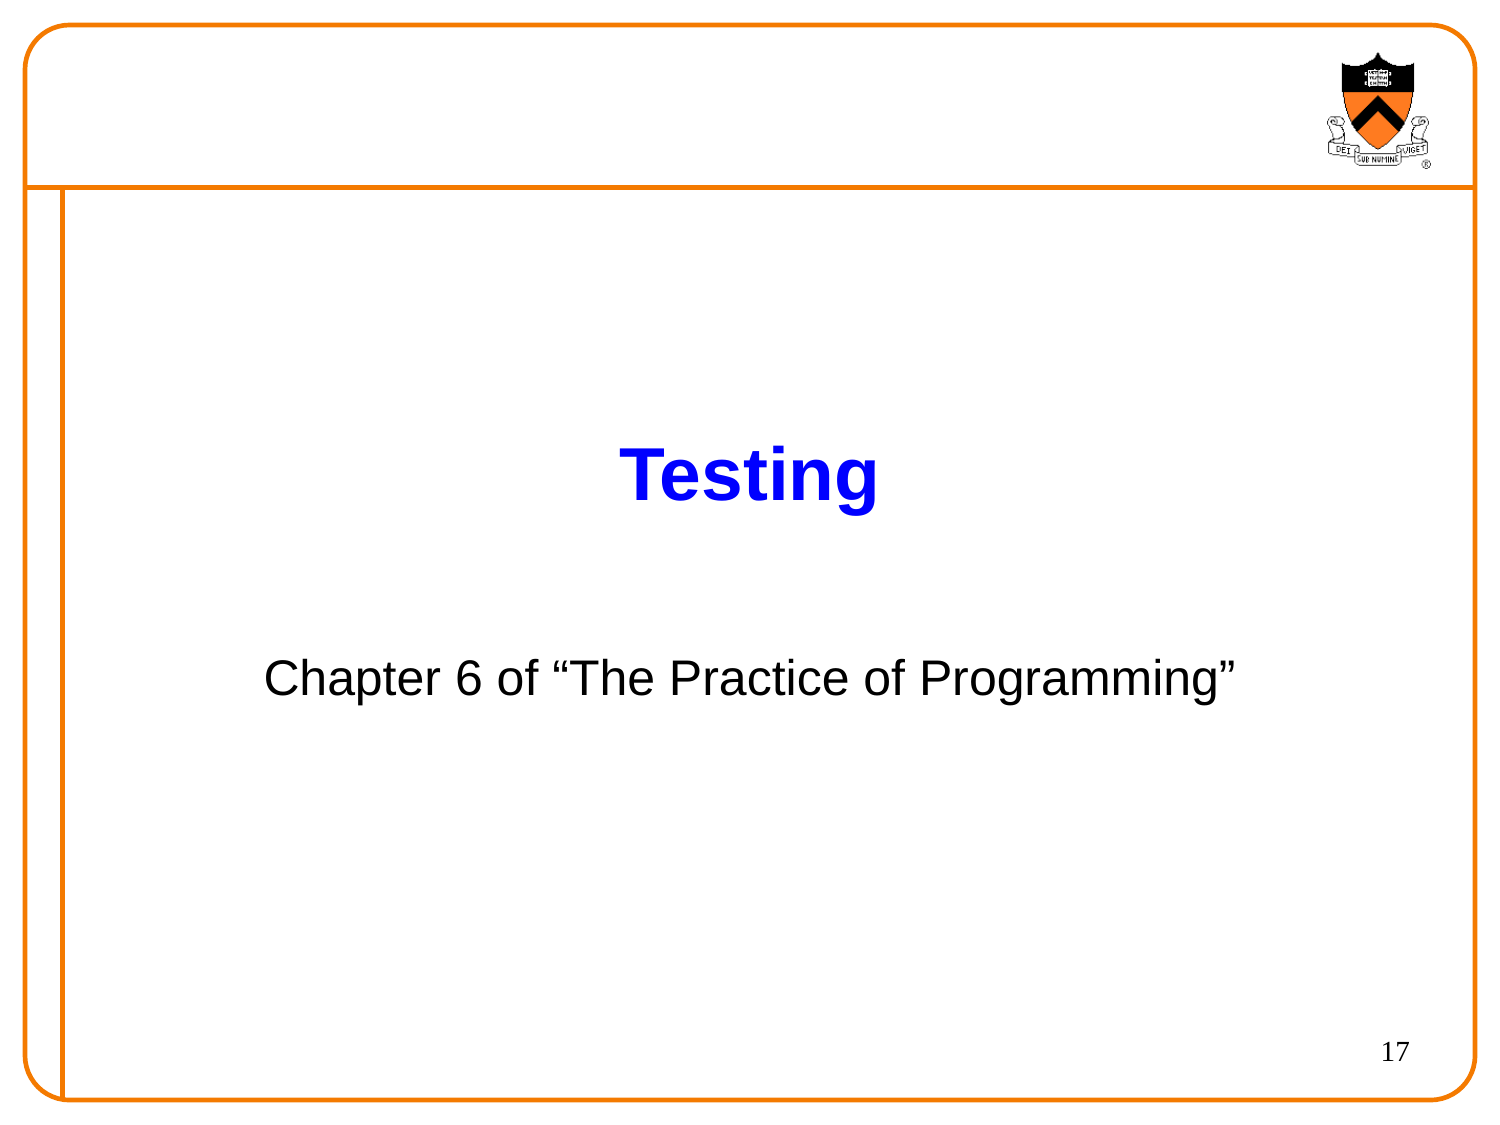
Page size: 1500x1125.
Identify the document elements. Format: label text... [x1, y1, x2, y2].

picture [1325, 49, 1431, 169]
title Testing [112, 349, 1388, 591]
subtitle Chapter 6 of “The Practice of Programming” [225, 637, 1276, 926]
